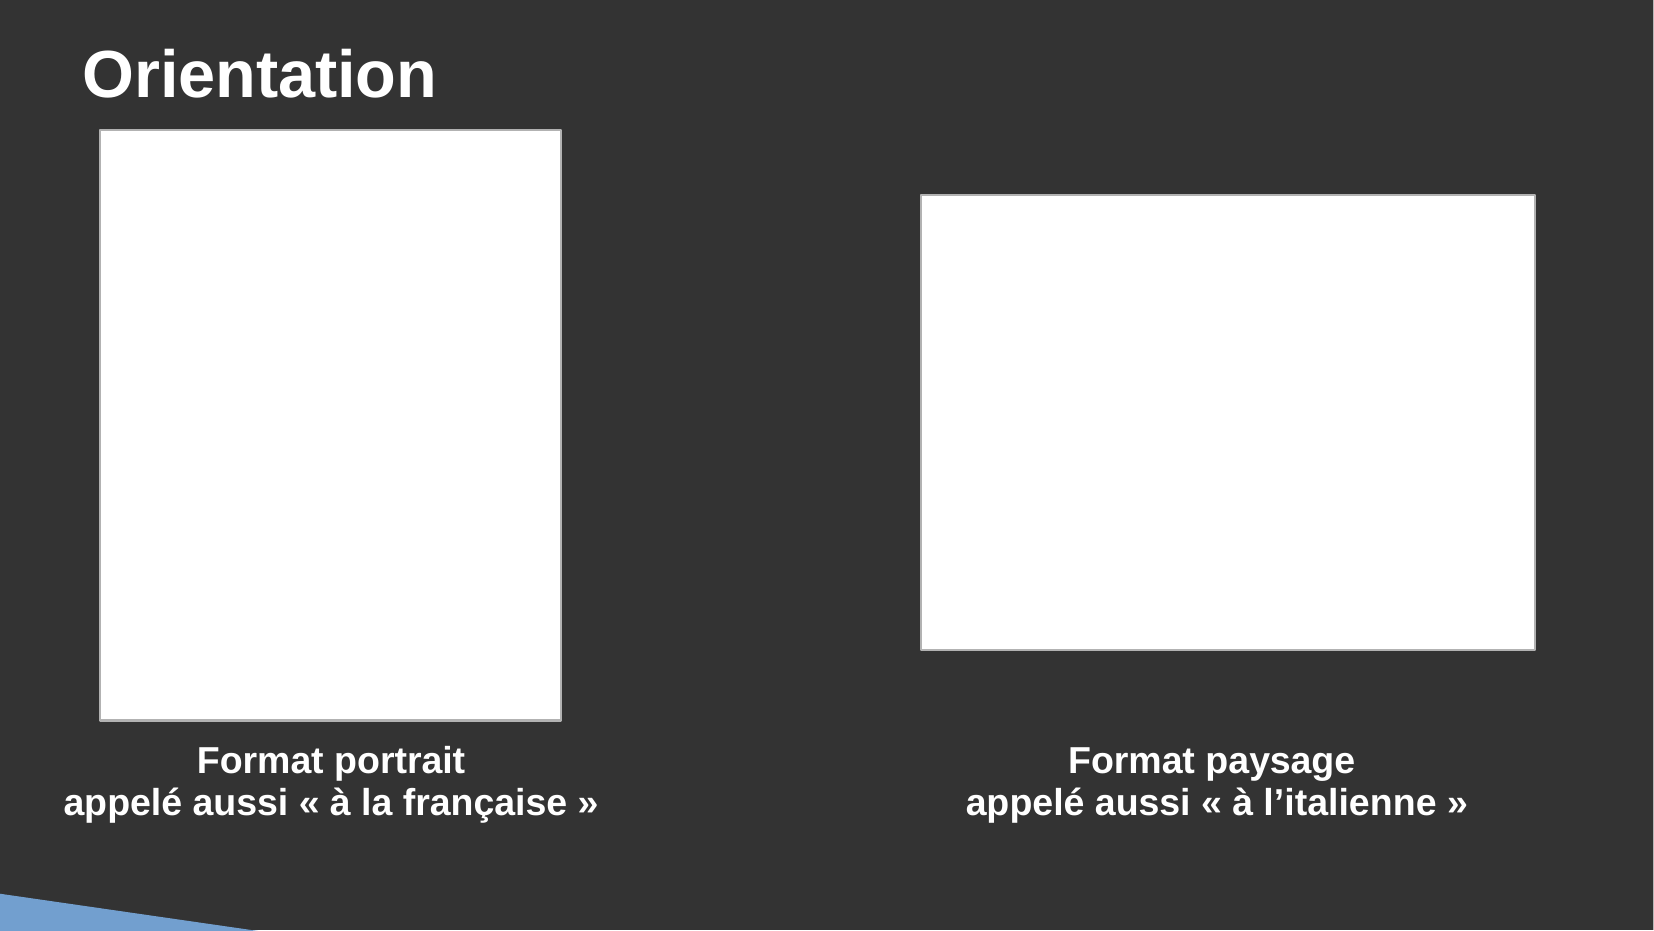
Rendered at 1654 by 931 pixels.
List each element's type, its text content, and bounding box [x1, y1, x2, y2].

text_box [100, 129, 562, 721]
text_box [921, 194, 1536, 650]
text_box Format paysage appelé aussi « à l’italienne » [922, 732, 1512, 832]
text_box Format portrait appelé aussi « à la française » [36, 732, 626, 832]
text_box [0, 893, 259, 931]
title Orientation [82, 37, 1571, 122]
